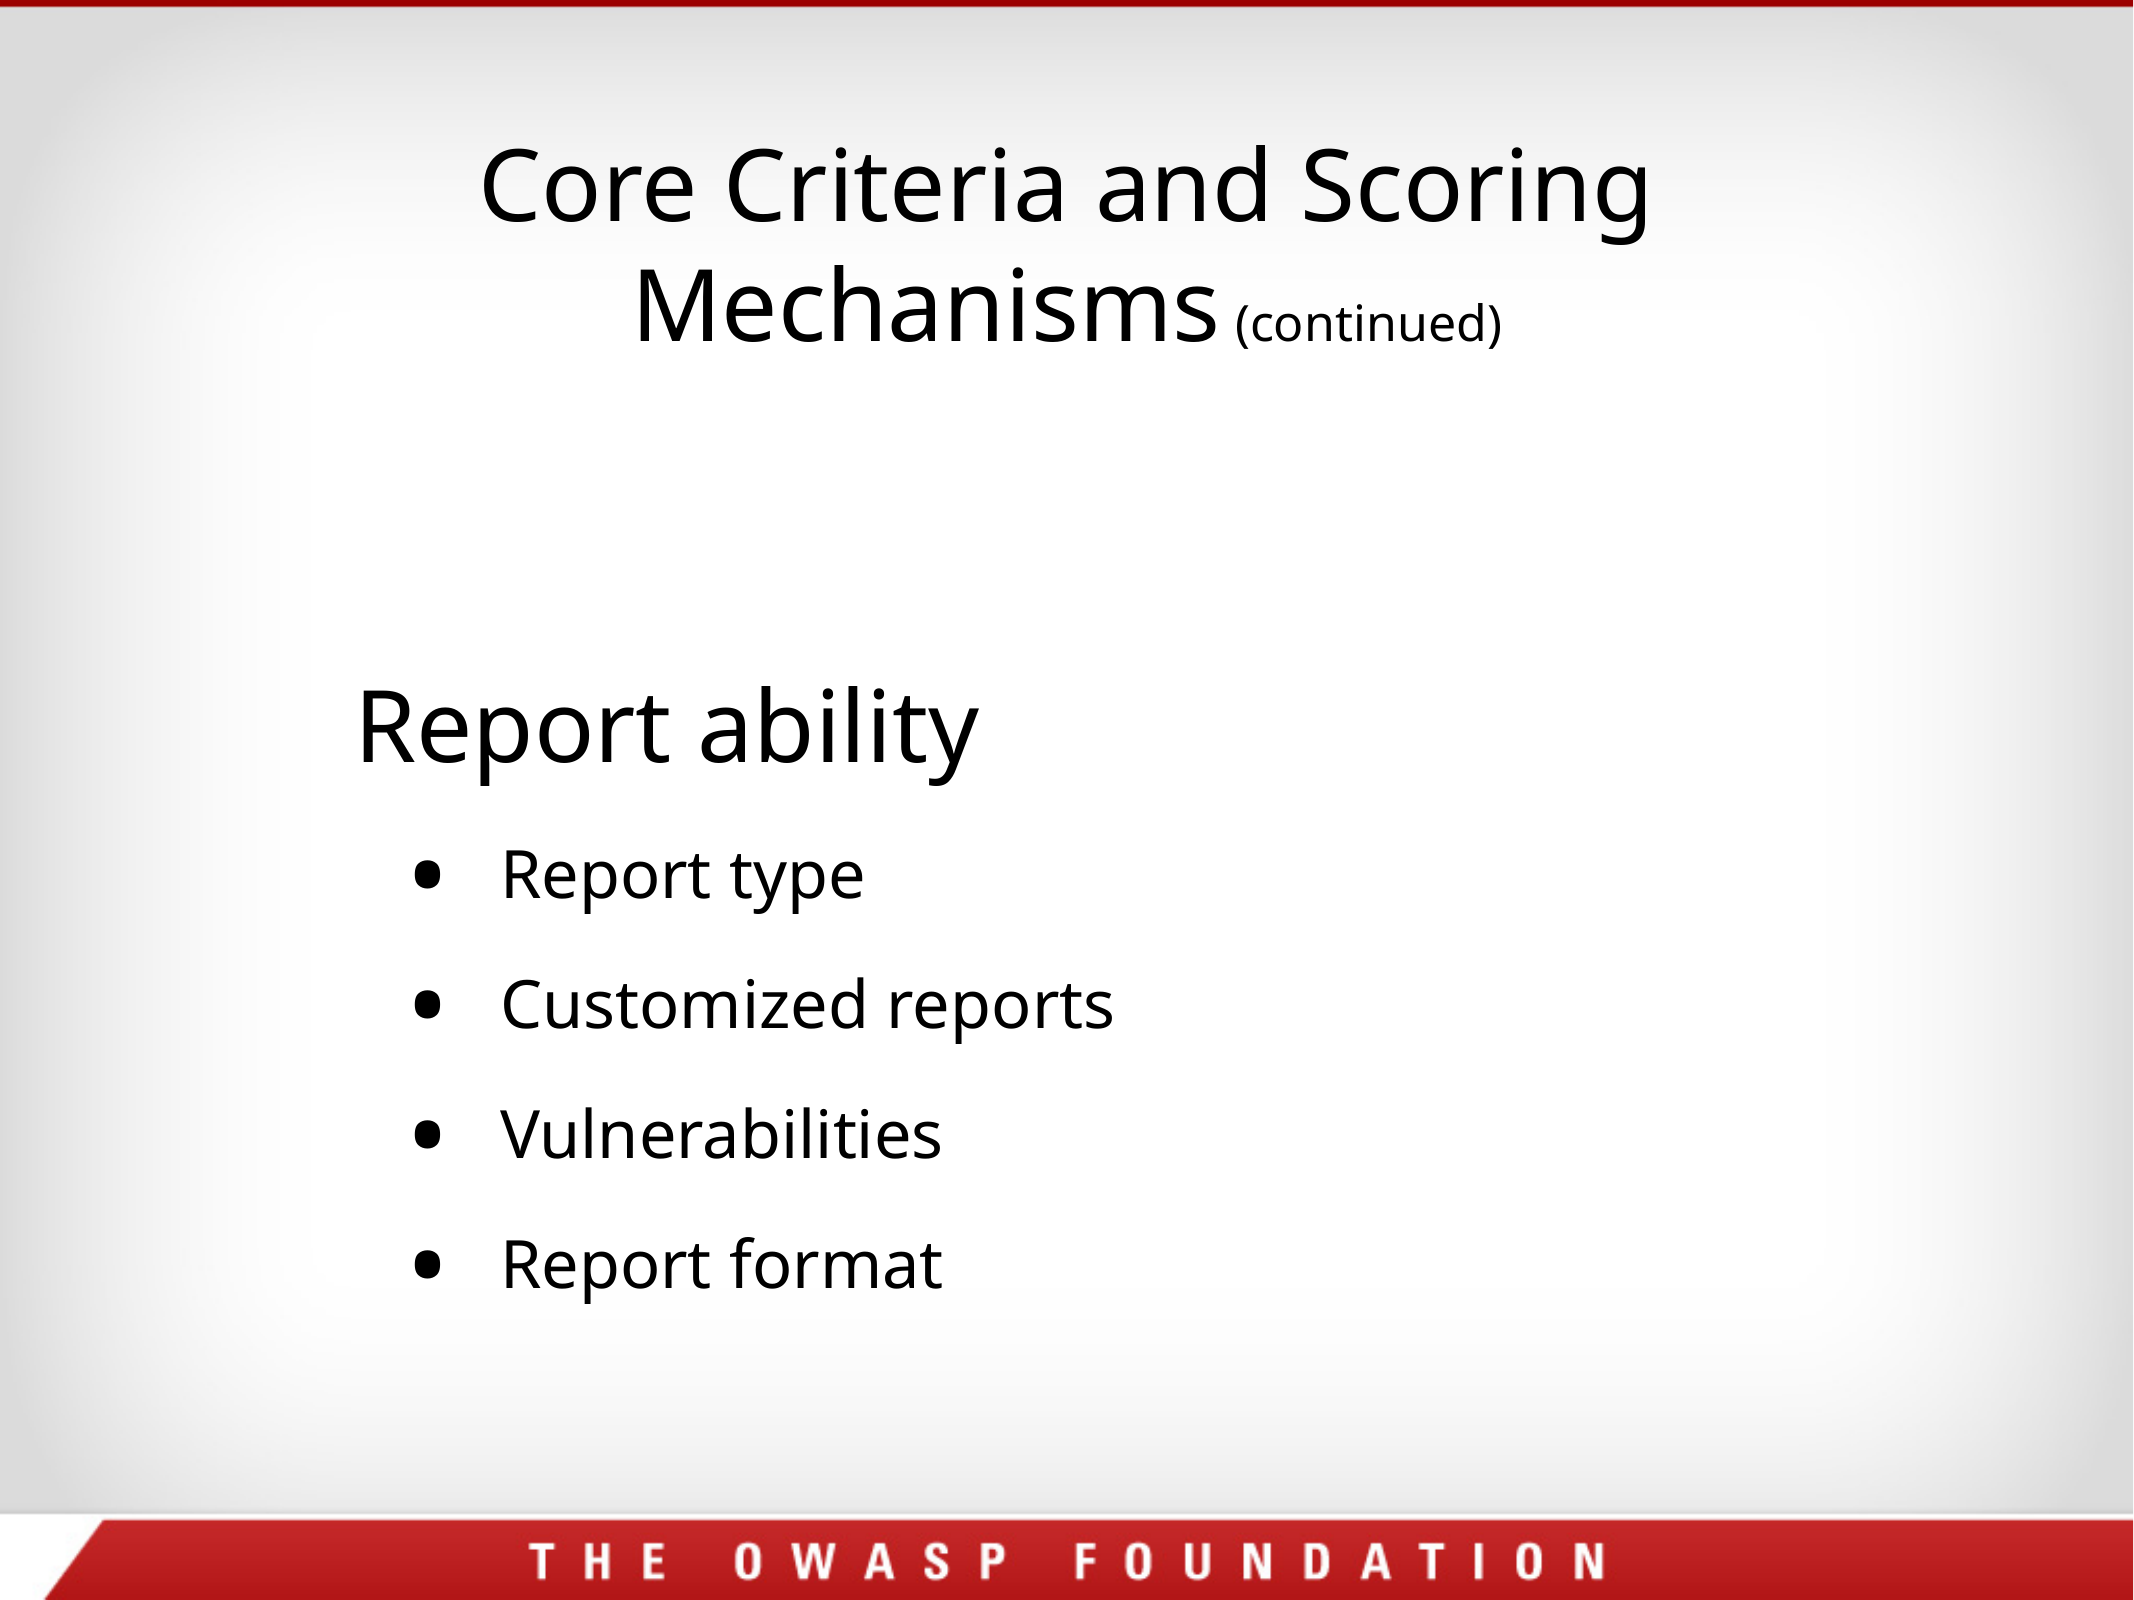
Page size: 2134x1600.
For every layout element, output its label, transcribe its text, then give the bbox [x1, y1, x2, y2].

picture [0, 0, 2134, 1600]
title Core Criteria and Scoring Mechanisms (continued) [208, 22, 1925, 454]
list Report ability Report type Customized reports Vulnerabilities Report format [208, 454, 1925, 1510]
